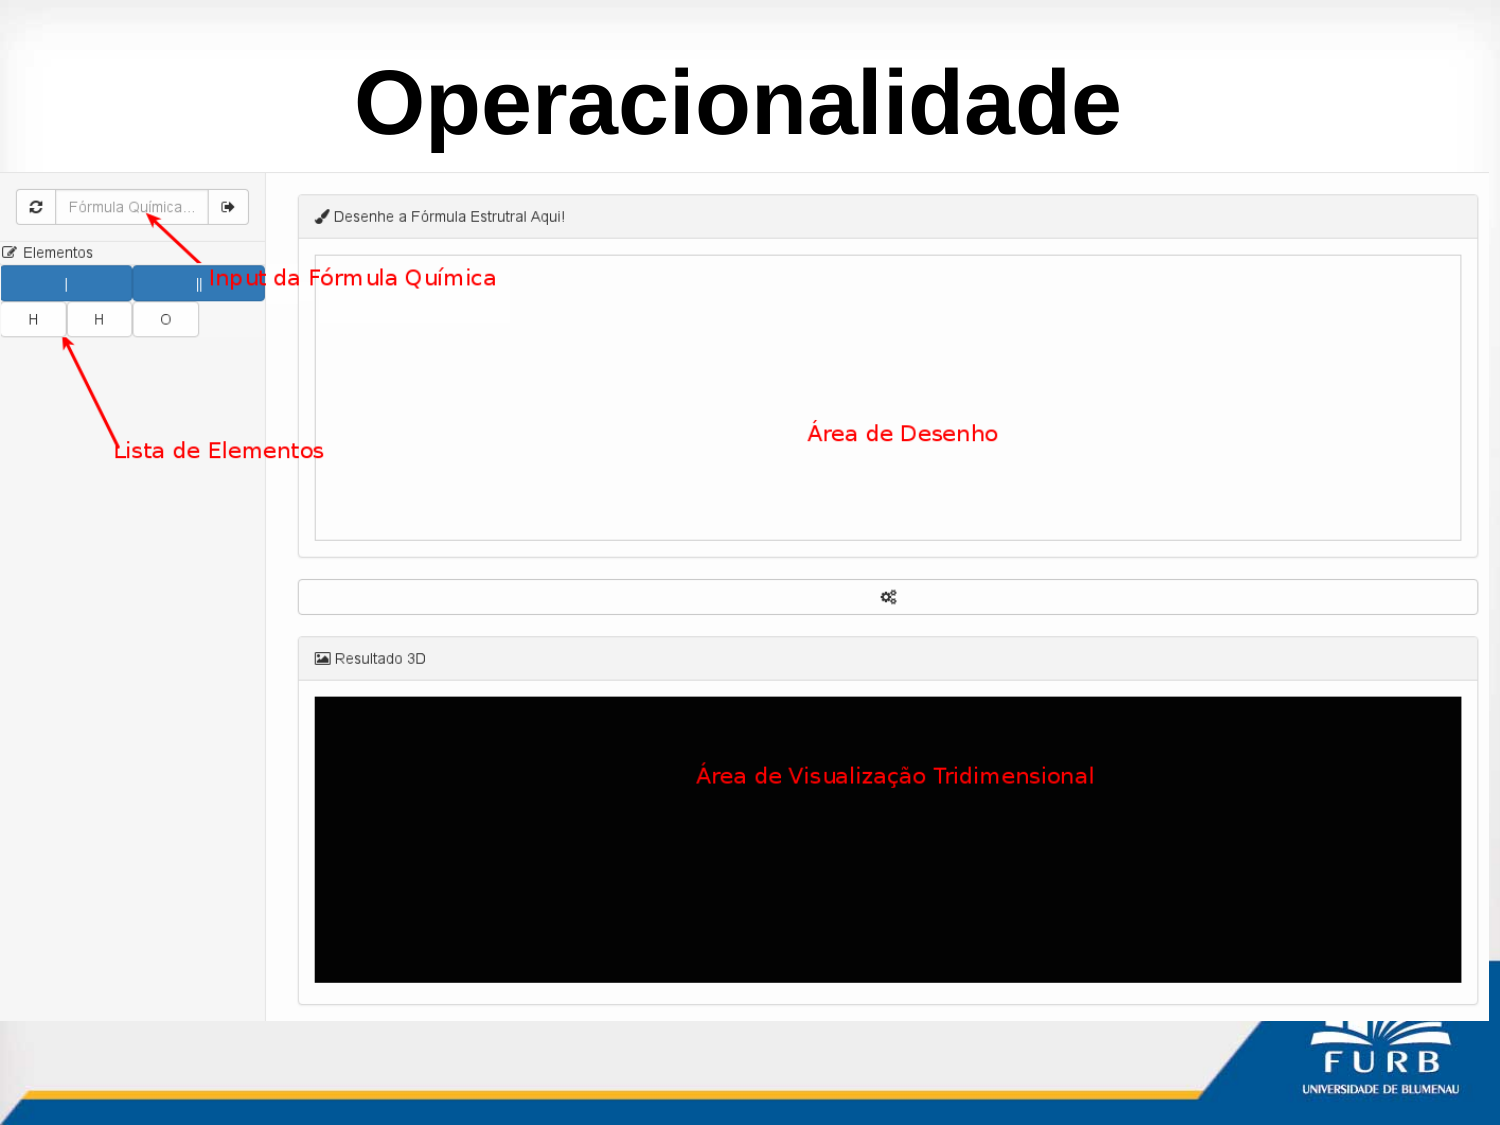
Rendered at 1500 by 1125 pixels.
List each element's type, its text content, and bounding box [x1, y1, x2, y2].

text_box Operacionalidade [76, 30, 1427, 166]
picture [0, 0, 1500, 1125]
